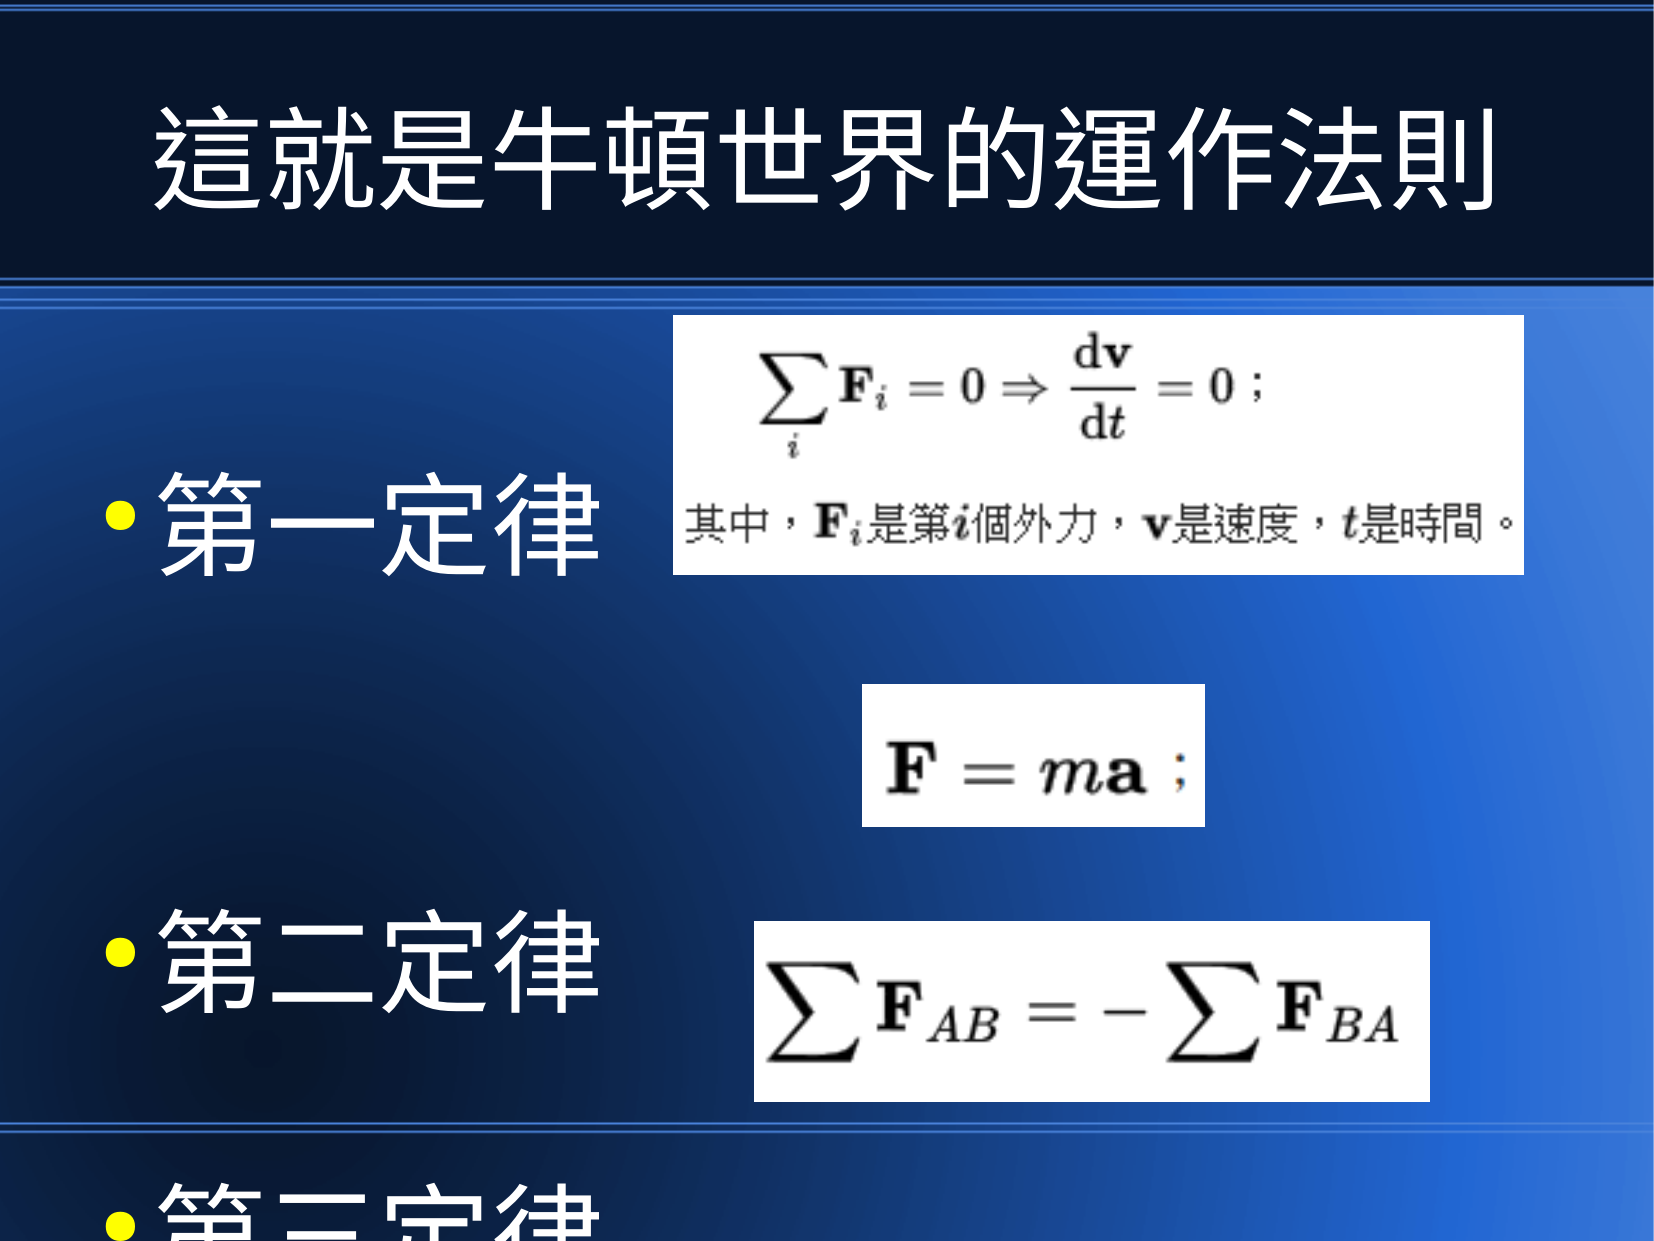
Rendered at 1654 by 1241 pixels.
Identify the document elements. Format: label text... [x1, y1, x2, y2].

picture [0, 0, 1654, 1241]
picture [754, 921, 1430, 1102]
list 第一定律 第二定律 第三定律 [82, 355, 1571, 1241]
picture [862, 684, 1205, 827]
title 這就是牛頓世界的運作法則 [82, 49, 1571, 257]
